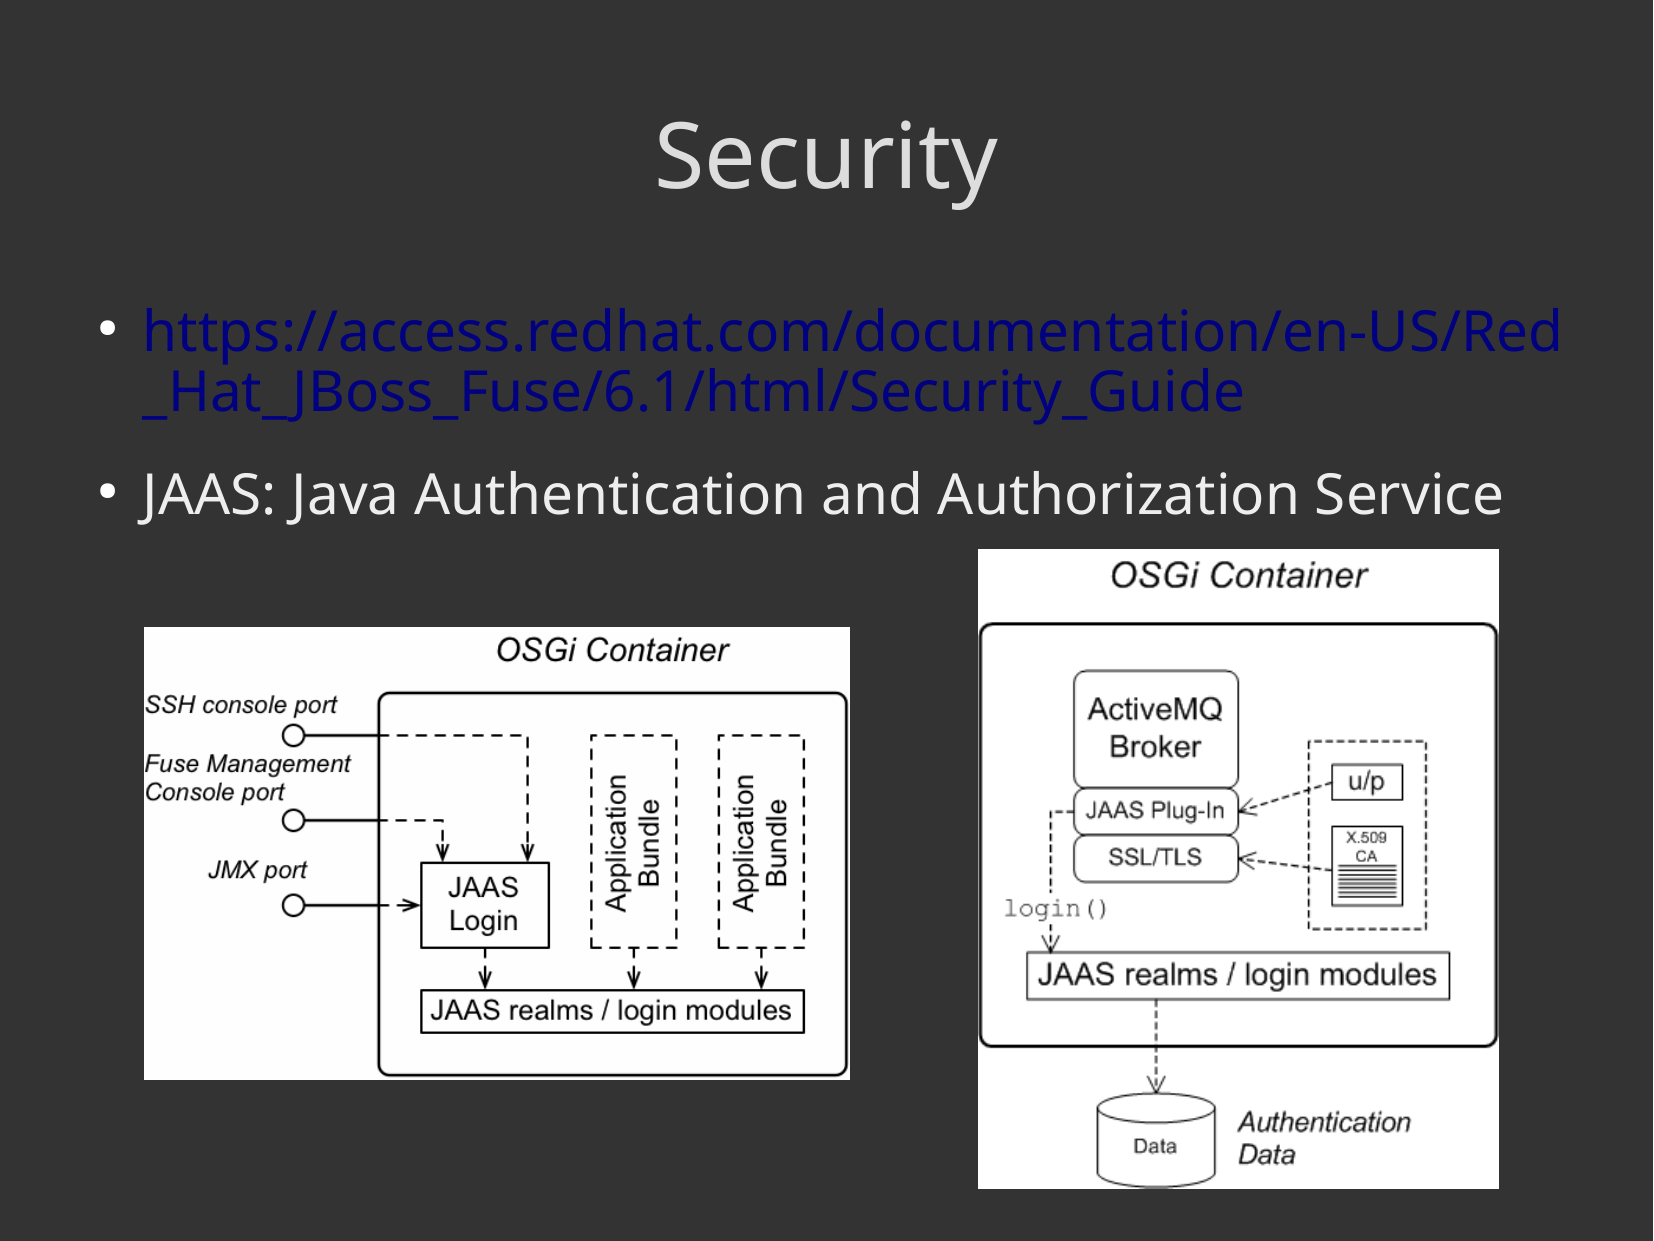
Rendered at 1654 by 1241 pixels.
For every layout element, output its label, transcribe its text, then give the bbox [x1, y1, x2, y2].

picture [978, 549, 1499, 1189]
list https://access.redhat.com/documentation/en-US/Red_Hat_JBoss_Fuse/6.1/html/Security_Guide JAAS: Java Authentication and Authorization Service [82, 290, 1571, 511]
title Security [82, 49, 1571, 257]
picture [144, 627, 850, 1081]
